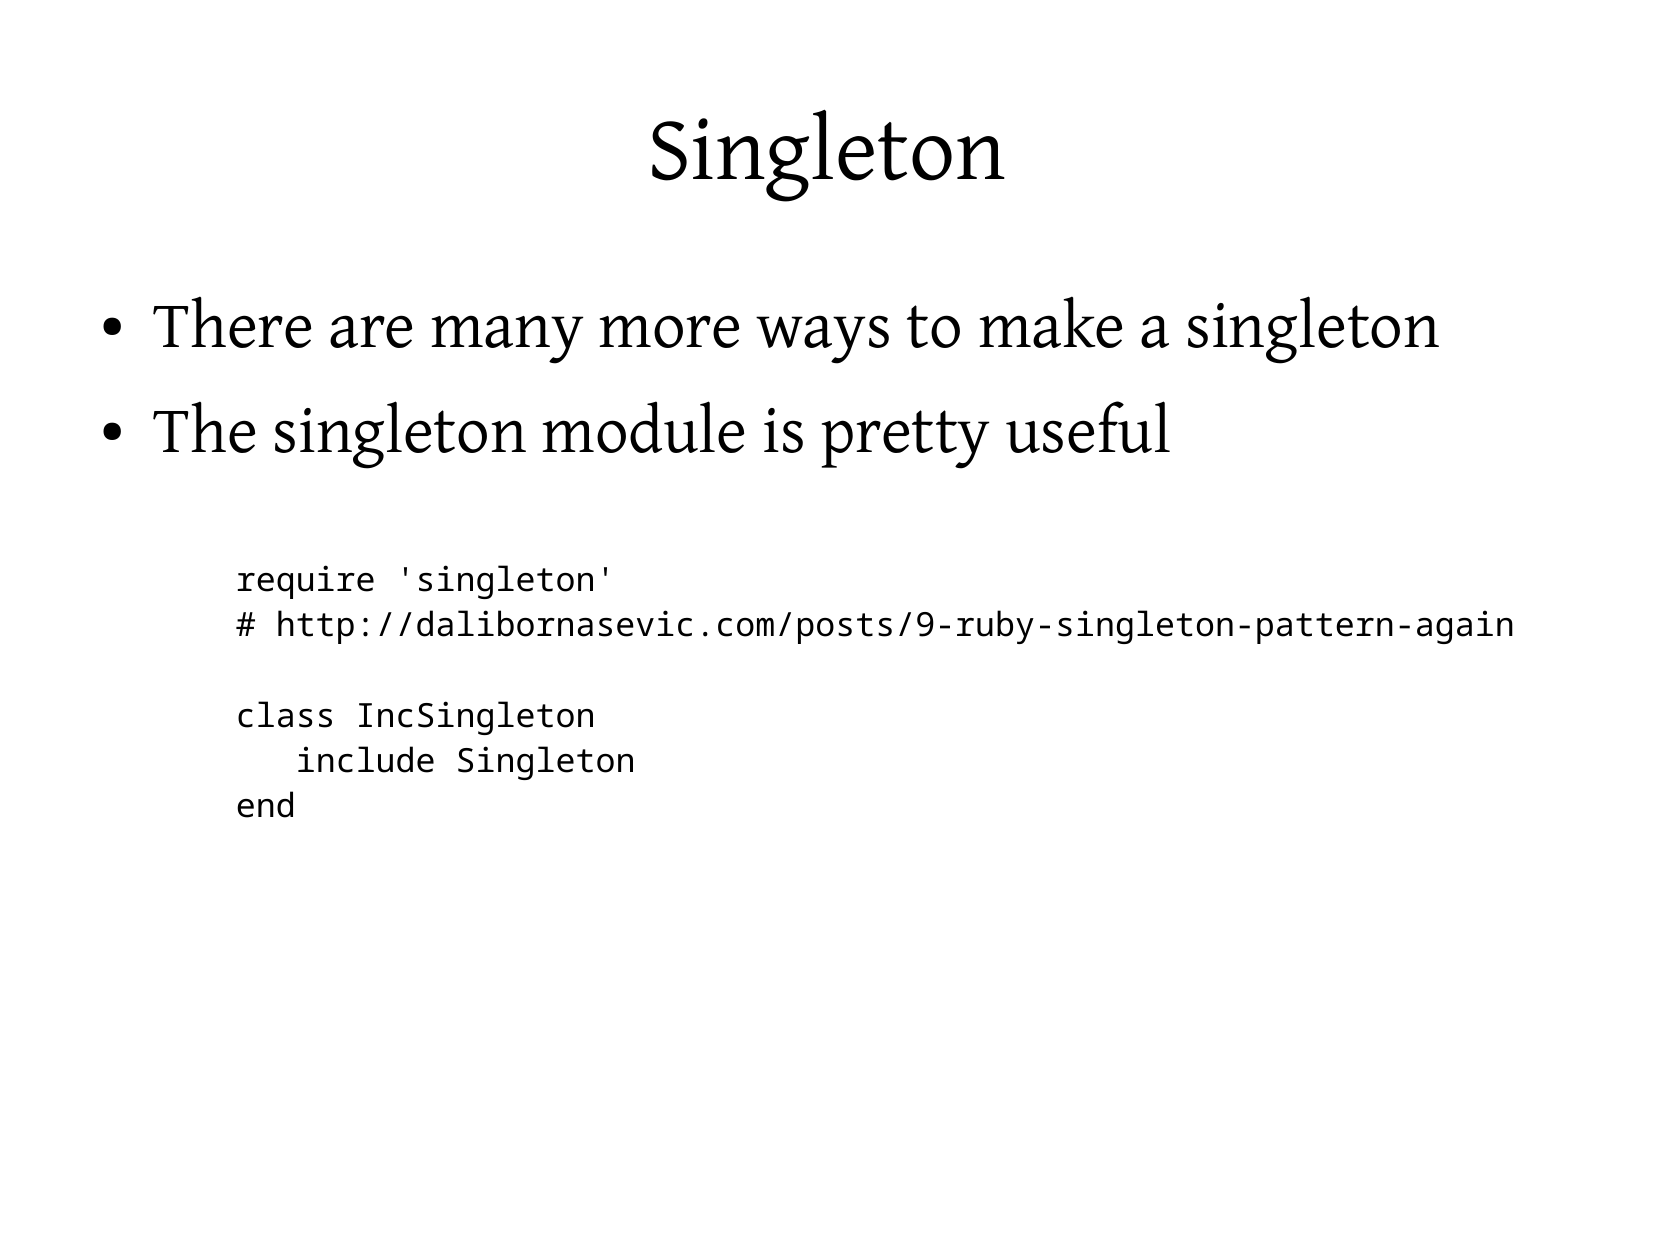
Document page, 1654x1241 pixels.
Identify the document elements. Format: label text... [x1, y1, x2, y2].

text_box require 'singleton' # http://dalibornasevic.com/posts/9-ruby-singleton-pattern-again class IncSingleton include Singleton end [221, 548, 1323, 839]
list There are many more ways to make a singleton The singleton module is pretty useful [82, 290, 1538, 1010]
title Singleton [82, 49, 1571, 257]
